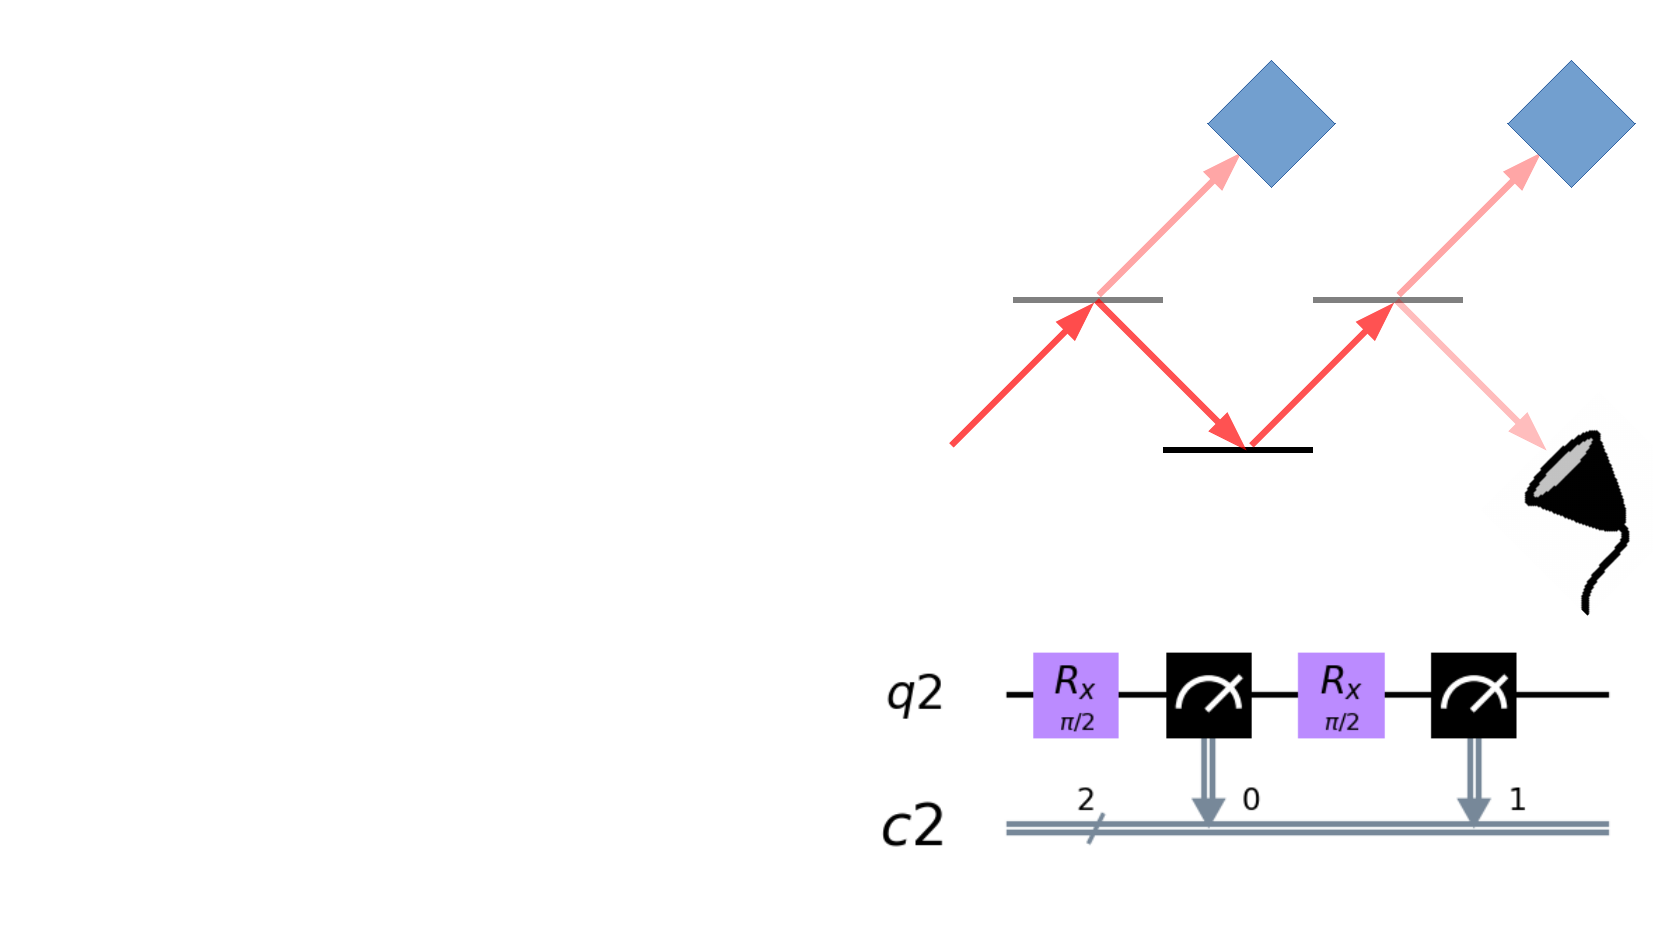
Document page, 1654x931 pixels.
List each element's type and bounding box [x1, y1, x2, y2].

picture [99, 392, 1654, 931]
text_box [1507, 60, 1636, 188]
text_box [1207, 60, 1336, 188]
